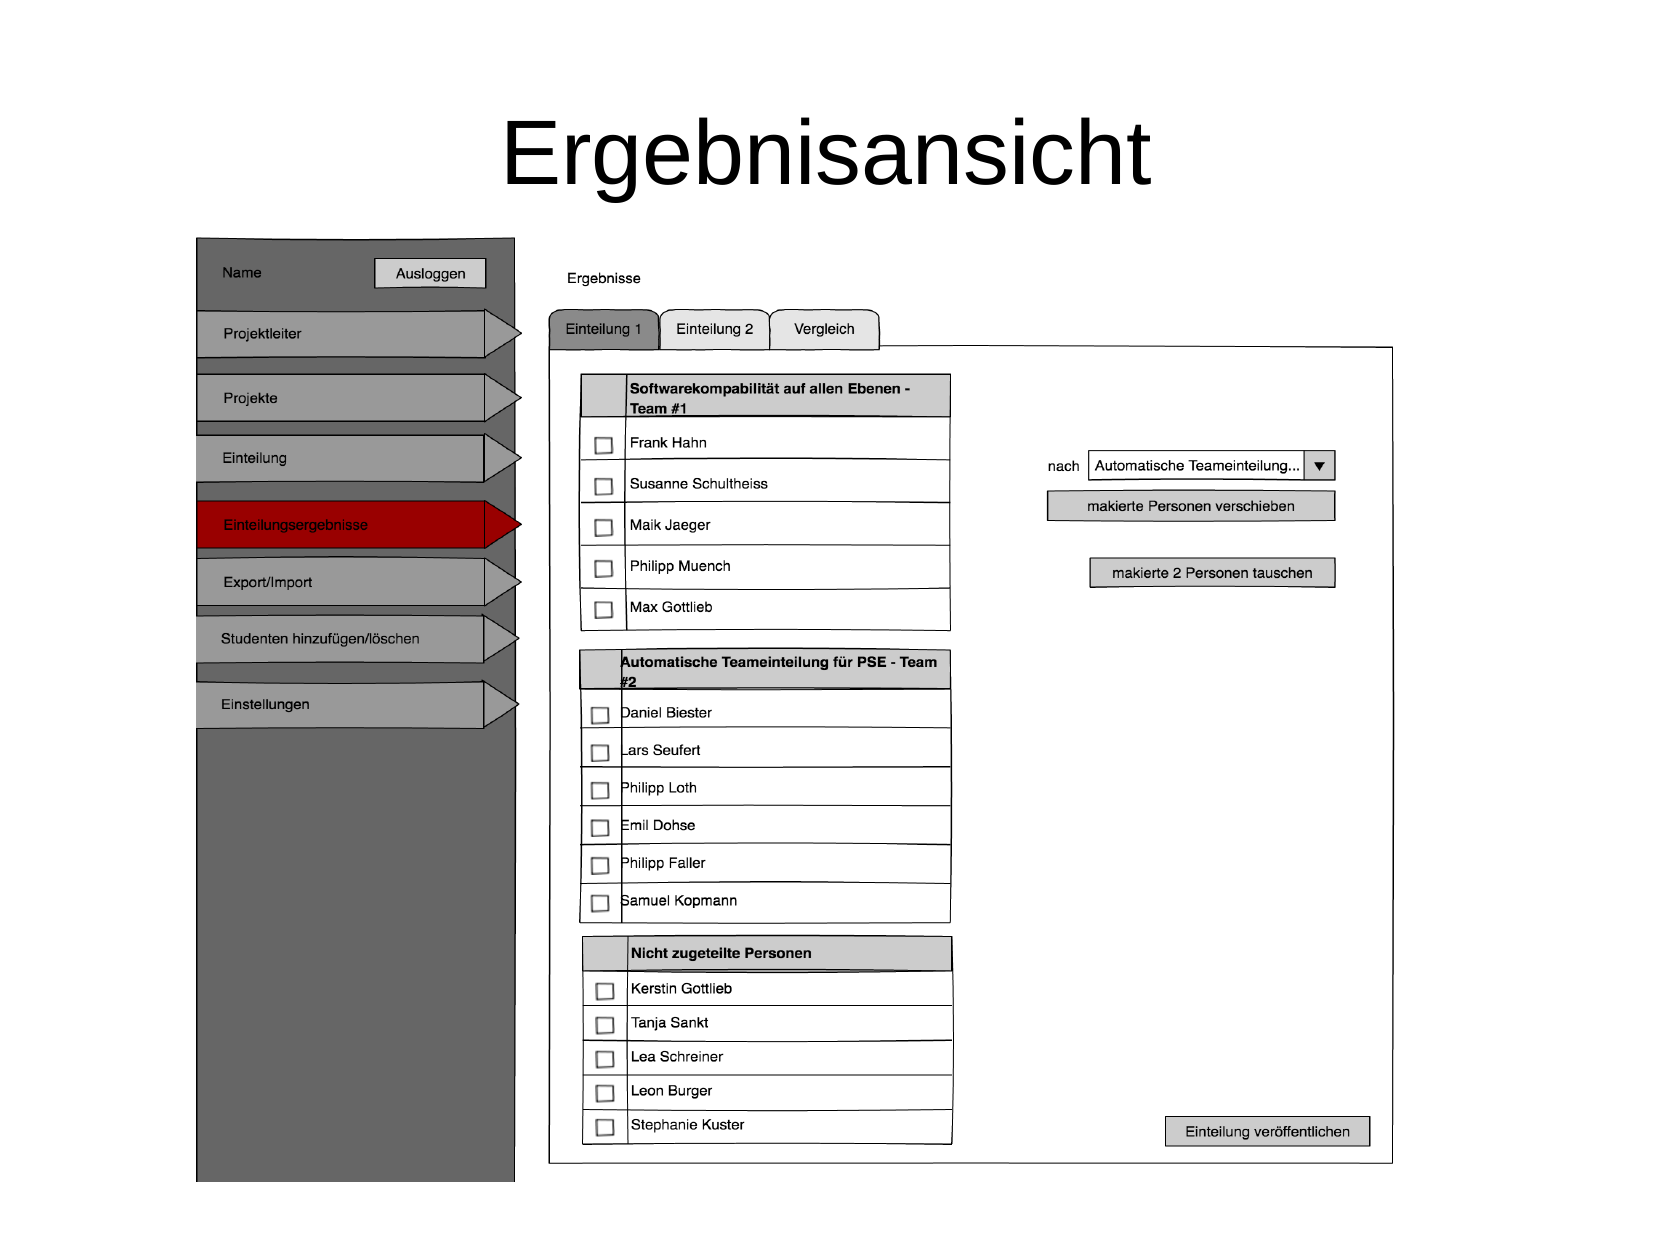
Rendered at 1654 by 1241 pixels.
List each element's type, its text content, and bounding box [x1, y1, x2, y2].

picture [196, 236, 1457, 1182]
title Ergebnisansicht [82, 49, 1571, 257]
